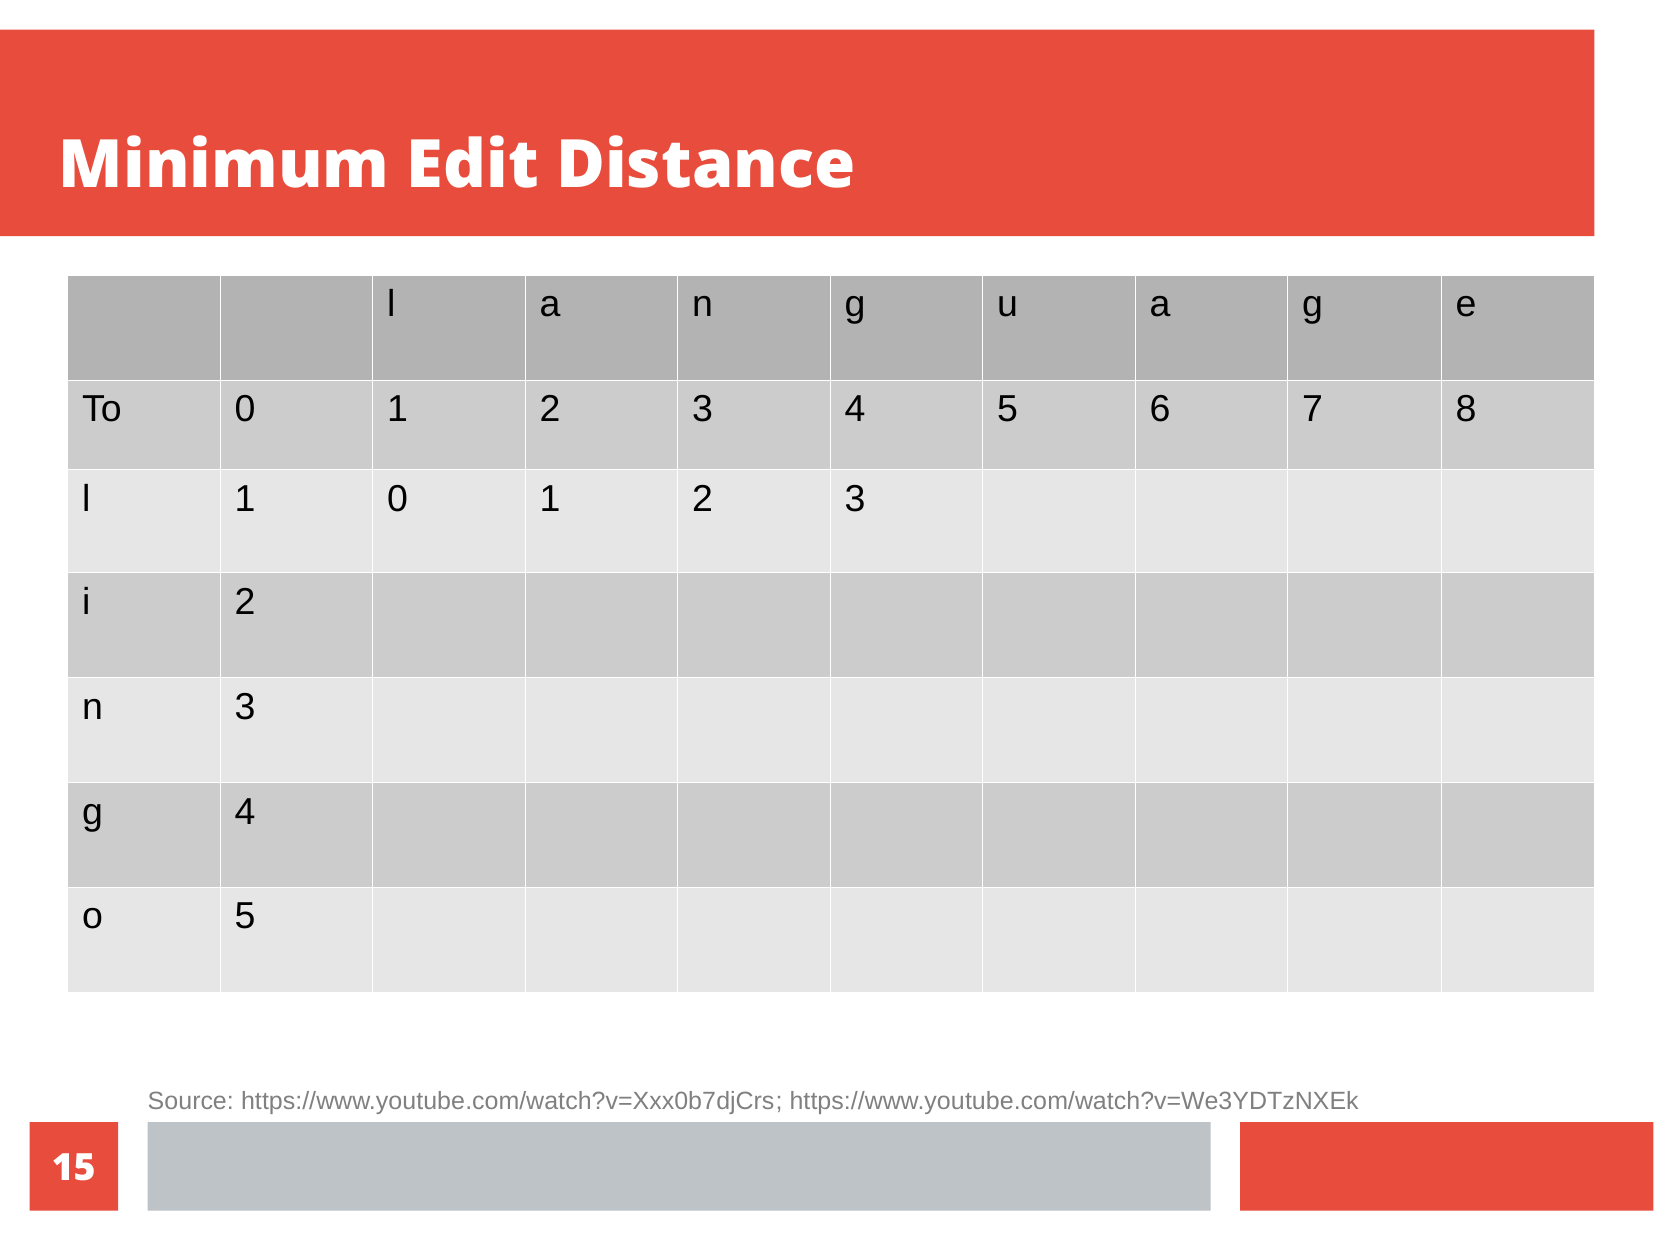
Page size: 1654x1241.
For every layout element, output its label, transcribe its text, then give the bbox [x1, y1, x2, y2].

table_cell [526, 783, 677, 887]
table_cell [1442, 783, 1594, 887]
table_header e [1442, 276, 1594, 380]
table_cell [1442, 888, 1594, 992]
table_header u [983, 276, 1135, 380]
table_cell [373, 678, 525, 782]
table_cell [1442, 678, 1594, 782]
table_header l [373, 276, 525, 380]
table_cell [373, 888, 525, 992]
table_cell [831, 573, 982, 677]
table_cell 1 [526, 470, 677, 572]
table_cell 3 [678, 381, 830, 469]
table_cell 0 [373, 470, 525, 572]
table_cell 6 [1136, 381, 1287, 469]
table_cell 2 [221, 573, 372, 677]
table_header g [1288, 276, 1441, 380]
table_cell [1288, 573, 1441, 677]
table_cell 0 [221, 381, 372, 469]
table_cell [831, 678, 982, 782]
table_cell [983, 783, 1135, 887]
table_cell [983, 573, 1135, 677]
table_cell [1442, 470, 1594, 572]
table_cell 4 [221, 783, 372, 887]
table_cell [678, 573, 830, 677]
table_cell g [68, 783, 220, 887]
table_cell [1136, 888, 1287, 992]
table_cell 5 [983, 381, 1135, 469]
table_cell 2 [526, 381, 677, 469]
table_cell [983, 888, 1135, 992]
table_cell 1 [221, 470, 372, 572]
table_header a [526, 276, 677, 380]
table_header [221, 276, 372, 380]
table_cell [526, 573, 677, 677]
table_cell [1136, 678, 1287, 782]
table_header g [831, 276, 982, 380]
table_cell [373, 573, 525, 677]
table_cell [1288, 888, 1441, 992]
table_cell 4 [831, 381, 982, 469]
list Source: https://www.youtube.com/watch?v=Xxx0b7djCrs; https://www.youtube.com/watch?v=We3YDTzNXEk [112, 1086, 1619, 1128]
table_cell 8 [1442, 381, 1594, 469]
table_cell [1288, 783, 1441, 887]
table_cell 3 [831, 470, 982, 572]
table_cell [831, 888, 982, 992]
table_cell l [68, 470, 220, 572]
table_cell o [68, 888, 220, 992]
table_cell [1136, 783, 1287, 887]
table_cell 3 [221, 678, 372, 782]
table_cell [526, 888, 677, 992]
table_cell [1288, 678, 1441, 782]
table_header [68, 276, 220, 380]
table_cell 1 [373, 381, 525, 469]
table_cell [1136, 470, 1287, 572]
table_cell 2 [678, 470, 830, 572]
title Minimum Edit Distance [59, 59, 1595, 207]
table_cell [983, 470, 1135, 572]
table_cell [678, 888, 830, 992]
table_cell [983, 678, 1135, 782]
table_header n [678, 276, 830, 380]
table_cell i [68, 573, 220, 677]
table_cell [678, 678, 830, 782]
table_cell 7 [1288, 381, 1441, 469]
table_cell [526, 678, 677, 782]
table_cell [678, 783, 830, 887]
table_cell [1136, 573, 1287, 677]
table_cell [831, 783, 982, 887]
table_header a [1136, 276, 1287, 380]
table_cell 5 [221, 888, 372, 992]
table_cell [1442, 573, 1594, 677]
table_cell n [68, 678, 220, 782]
table_cell [1288, 470, 1441, 572]
table_cell To [68, 381, 220, 469]
table_cell [373, 783, 525, 887]
